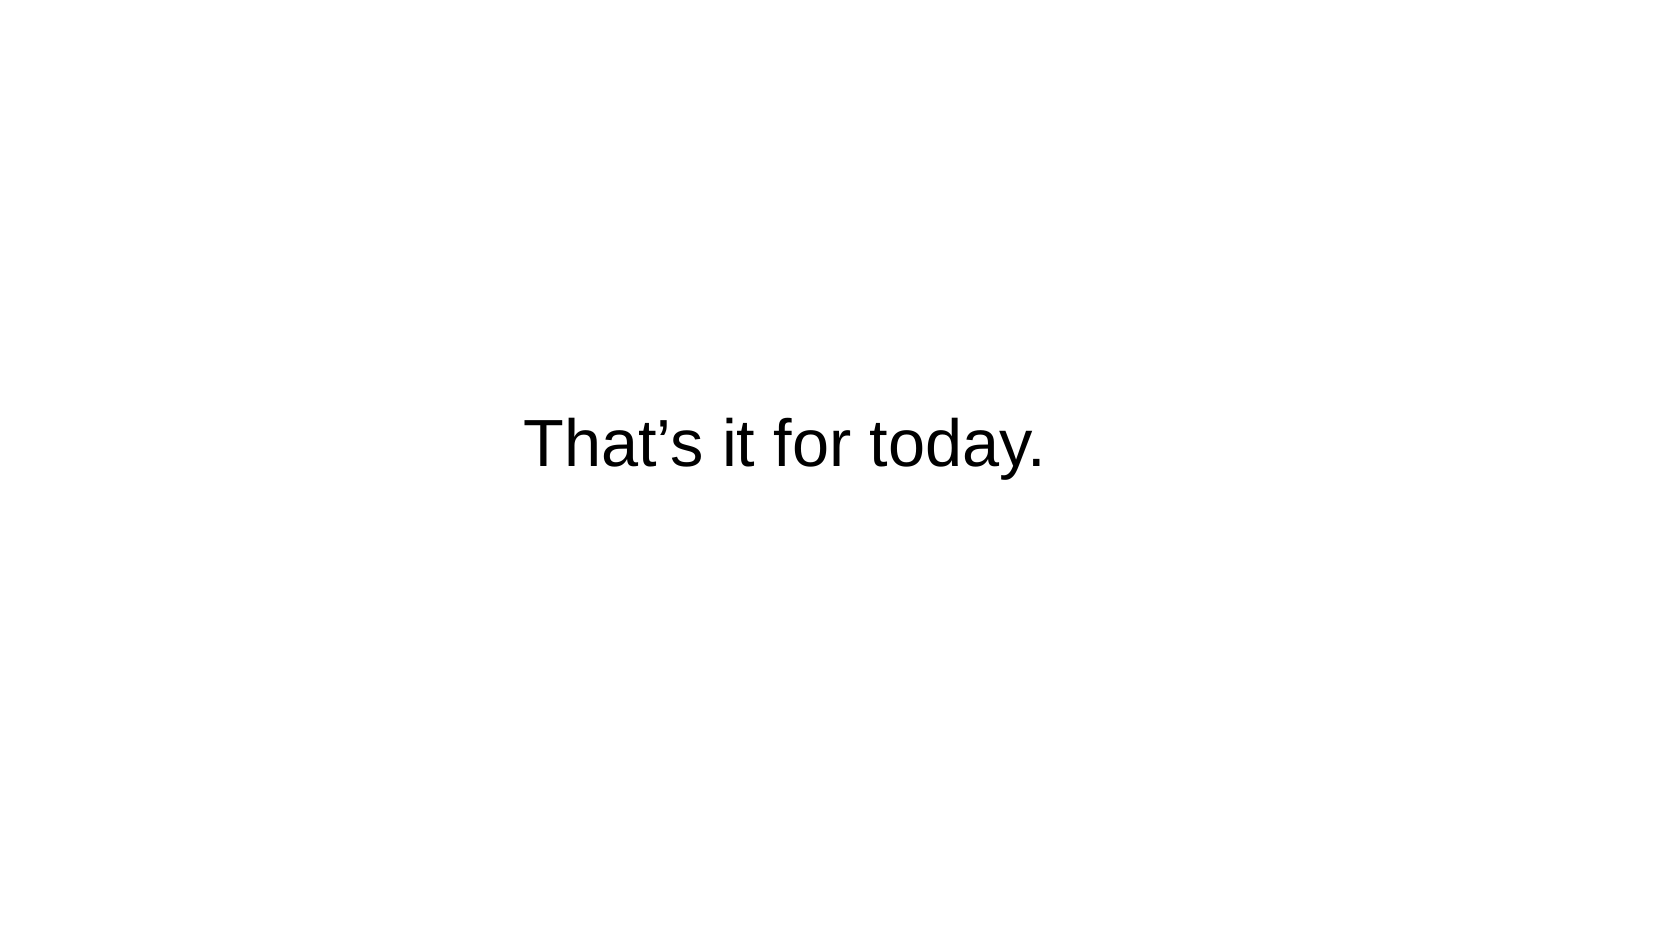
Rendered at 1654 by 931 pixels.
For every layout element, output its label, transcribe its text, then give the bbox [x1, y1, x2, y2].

list That’s it for today. [112, 405, 1459, 863]
